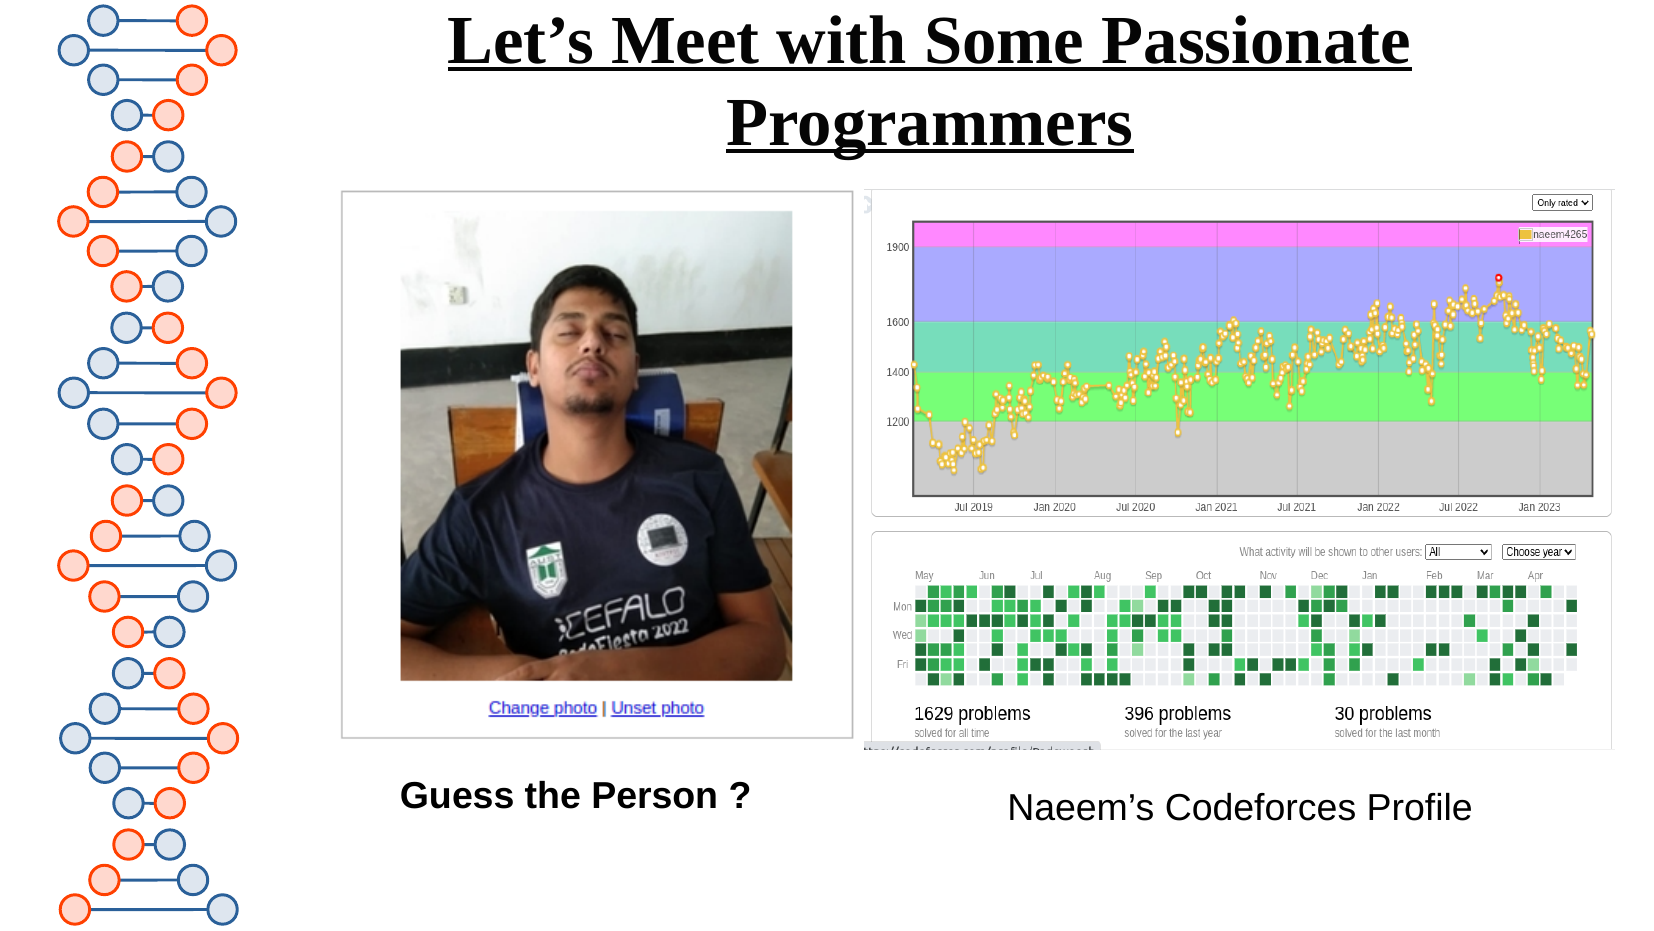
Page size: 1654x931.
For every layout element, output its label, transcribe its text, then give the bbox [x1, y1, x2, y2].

picture [332, 180, 863, 750]
text_box Naeem’s Codeforces Profile [992, 775, 1488, 833]
text_box Guess the Person ? [385, 763, 767, 821]
picture [864, 181, 1615, 750]
text_box Let’s Meet with Some Passionate Programmers [265, 0, 1595, 154]
